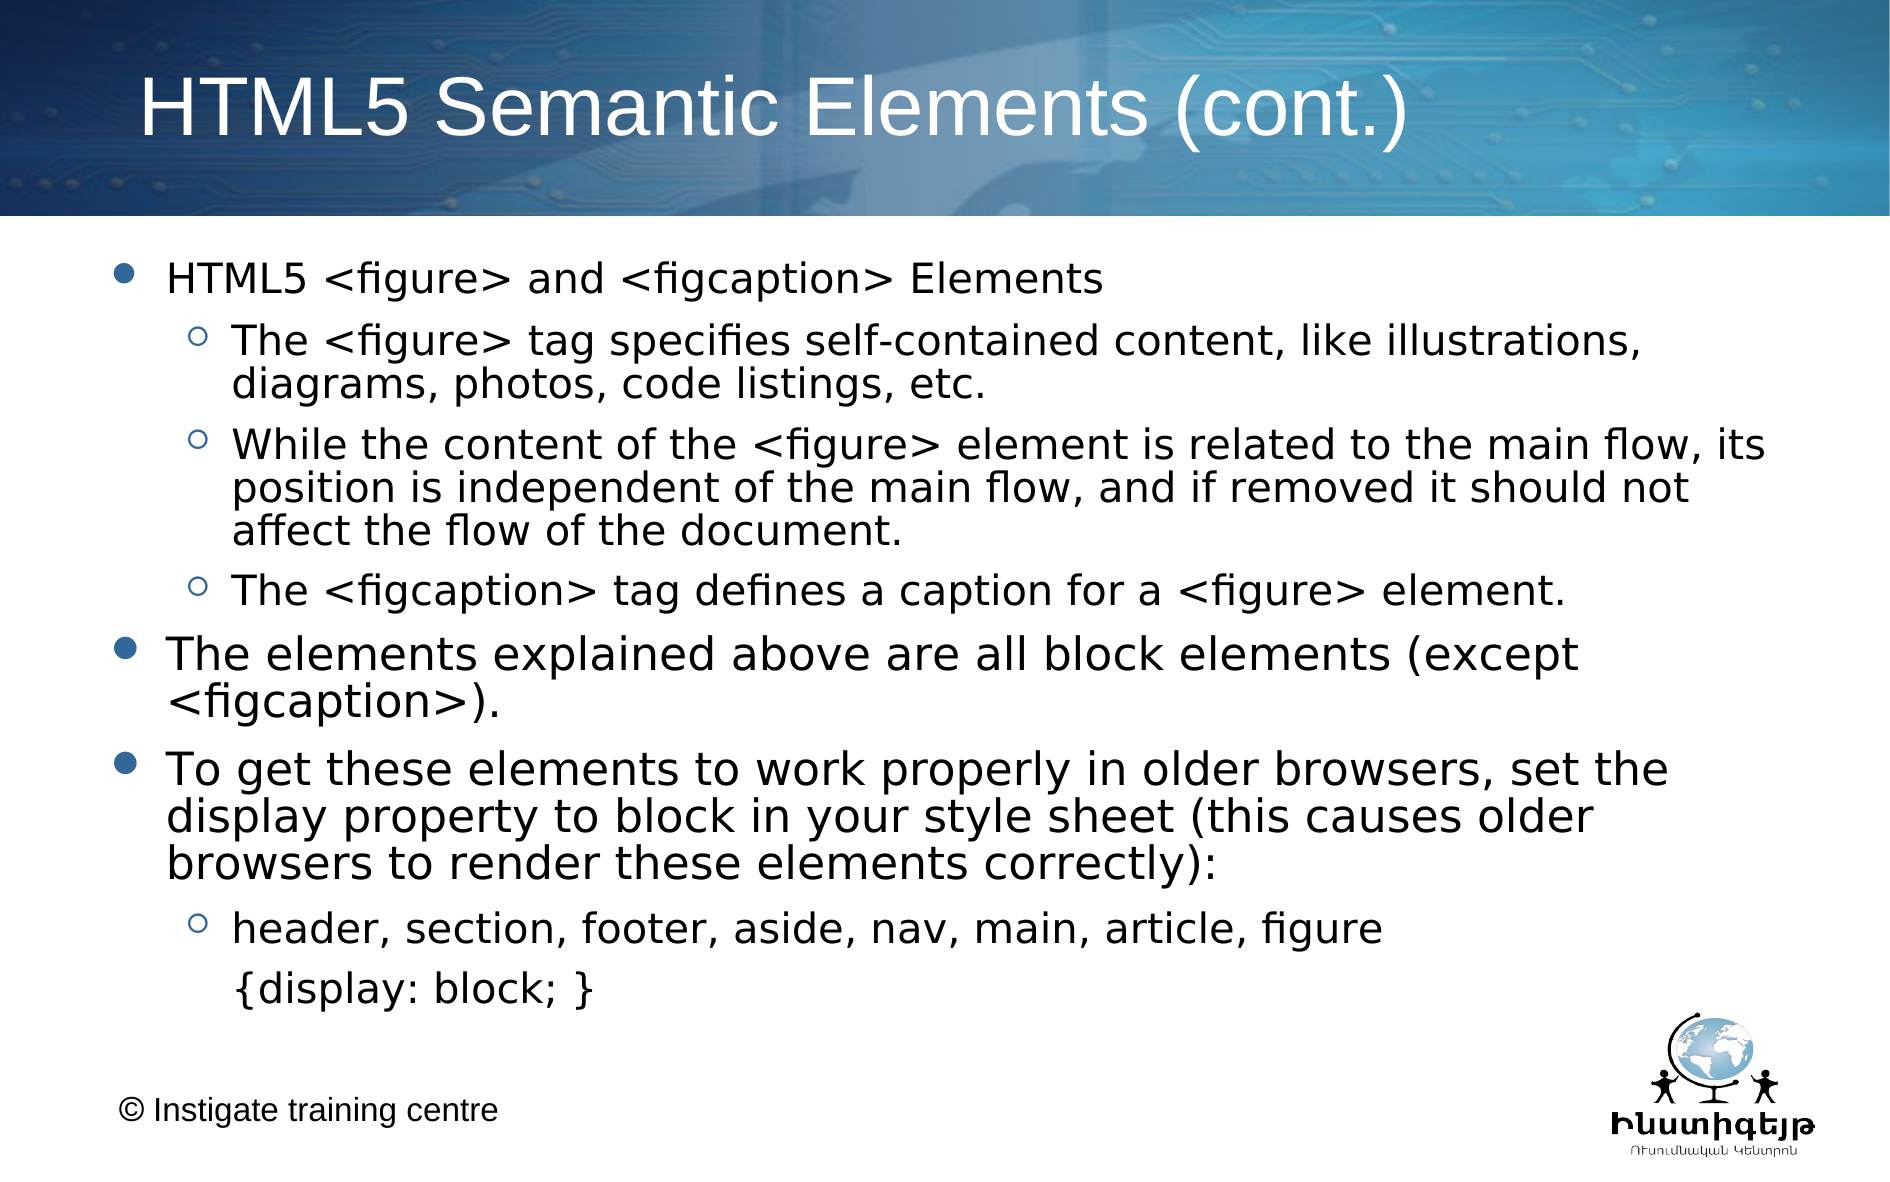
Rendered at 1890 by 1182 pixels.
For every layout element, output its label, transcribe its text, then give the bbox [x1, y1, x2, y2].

list HTML5 <figure> and <figcaption> Elements The <figure> tag specifies self-contained content, like illustrations, diagrams, photos, code listings, etc. While the content of the <figure> element is related to the main flow, its position is independent of the main flow, and if removed it should not affect the flow of the document. The <figcaption> tag defines a caption for a <figure> element. The elements explained above are all block elements (except <figcaption>). To get these elements to work properly in older browsers, set the display property to block in your style sheet (this causes older browsers to render these elements correctly): header, section, footer, aside, nav, main, article, figure {display: block; } [110, 258, 1801, 283]
picture [0, 0, 1890, 216]
text_box HTML5 Semantic Elements (cont.) [138, 82, 1801, 87]
picture [1612, 1012, 1815, 1157]
